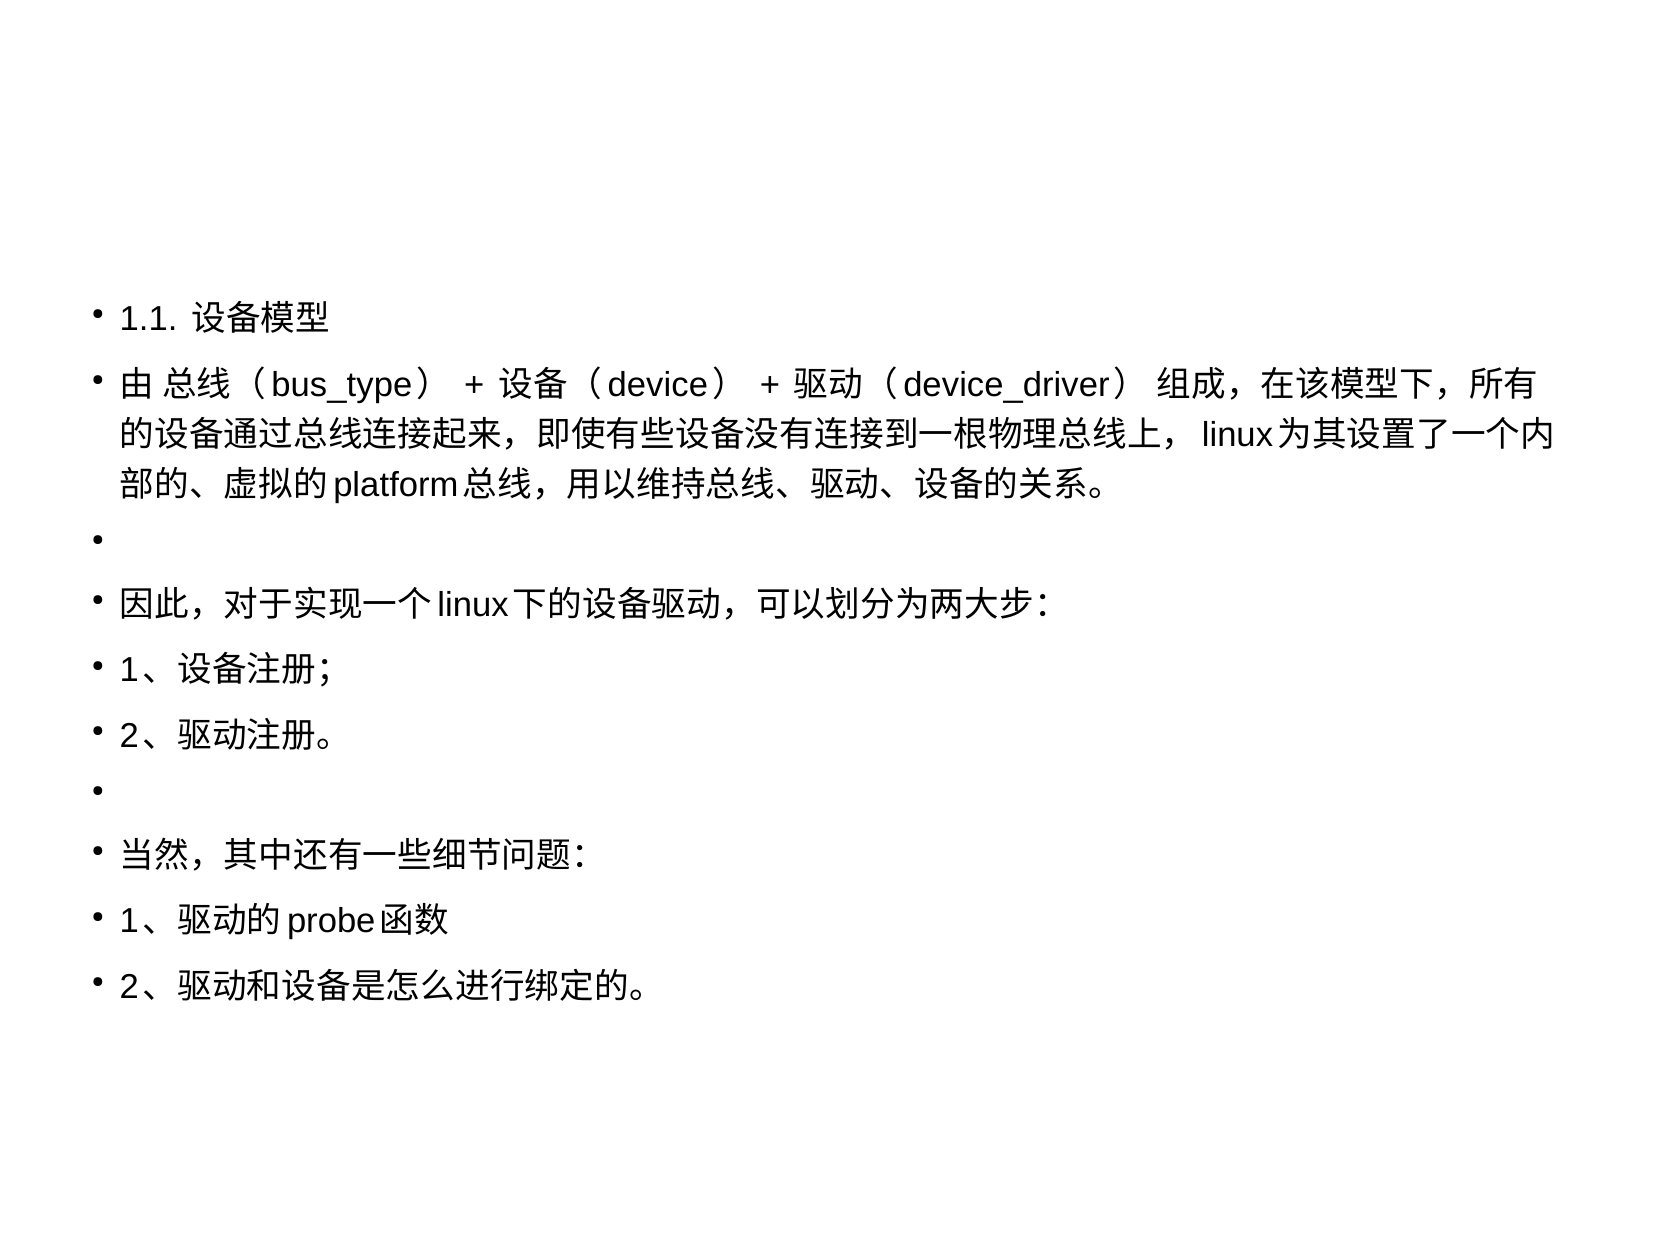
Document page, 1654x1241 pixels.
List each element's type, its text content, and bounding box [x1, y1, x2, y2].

list 1.1. 设备模型 由 总线（bus_type） + 设备（device） + 驱动（device_driver） 组成，在该模型下，所有的设备通过总线连接起来，即使有些设备没有连接到一根物理总线上，linux为其设置了一个内部的、虚拟的platform总线，用以维持总线、驱动、设备的关系。 因此，对于实现一个linux下的设备驱动，可以划分为两大步： 1、设备注册； 2、驱动注册。 当然，其中还有一些细节问题： 1、驱动的probe函数 2、驱动和设备是怎么进行绑定的。 [82, 290, 1571, 1010]
